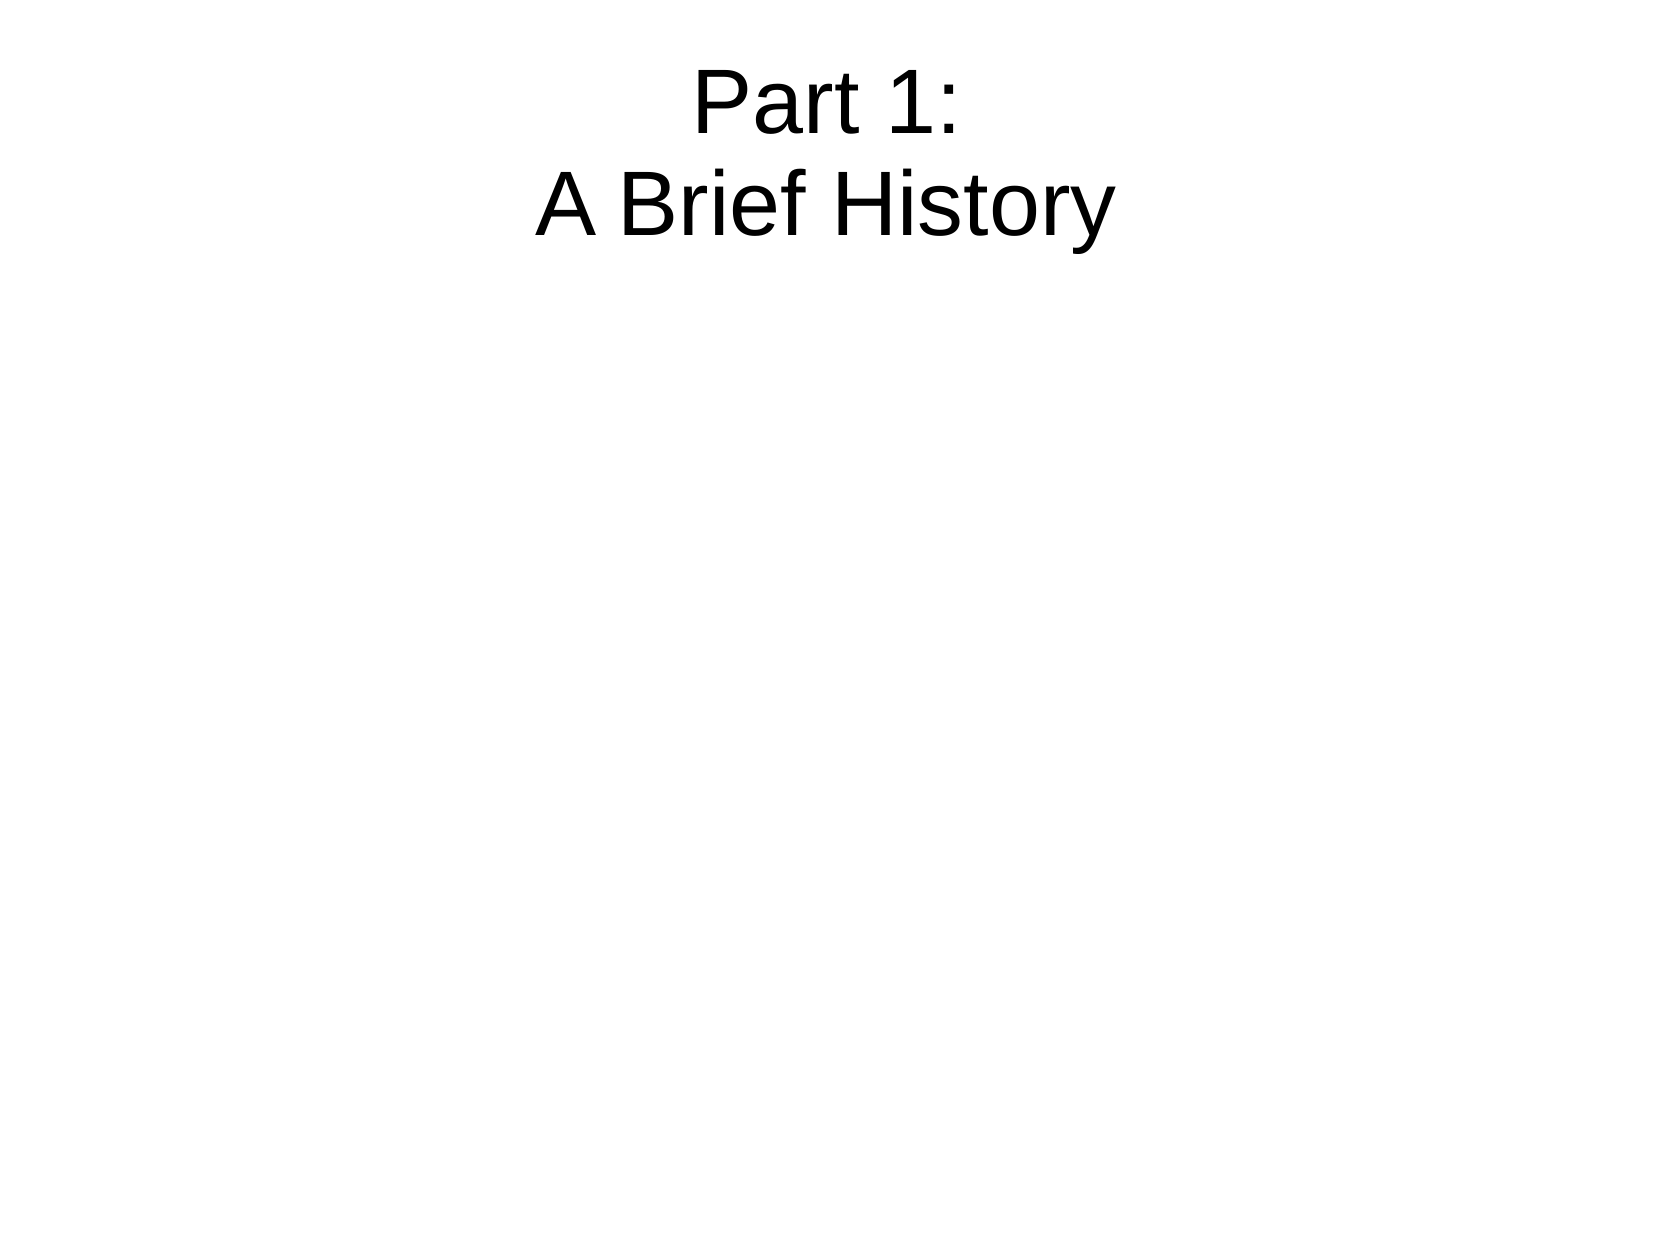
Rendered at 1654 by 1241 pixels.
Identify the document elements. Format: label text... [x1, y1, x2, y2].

title Part 1: A Brief History [82, 49, 1571, 257]
